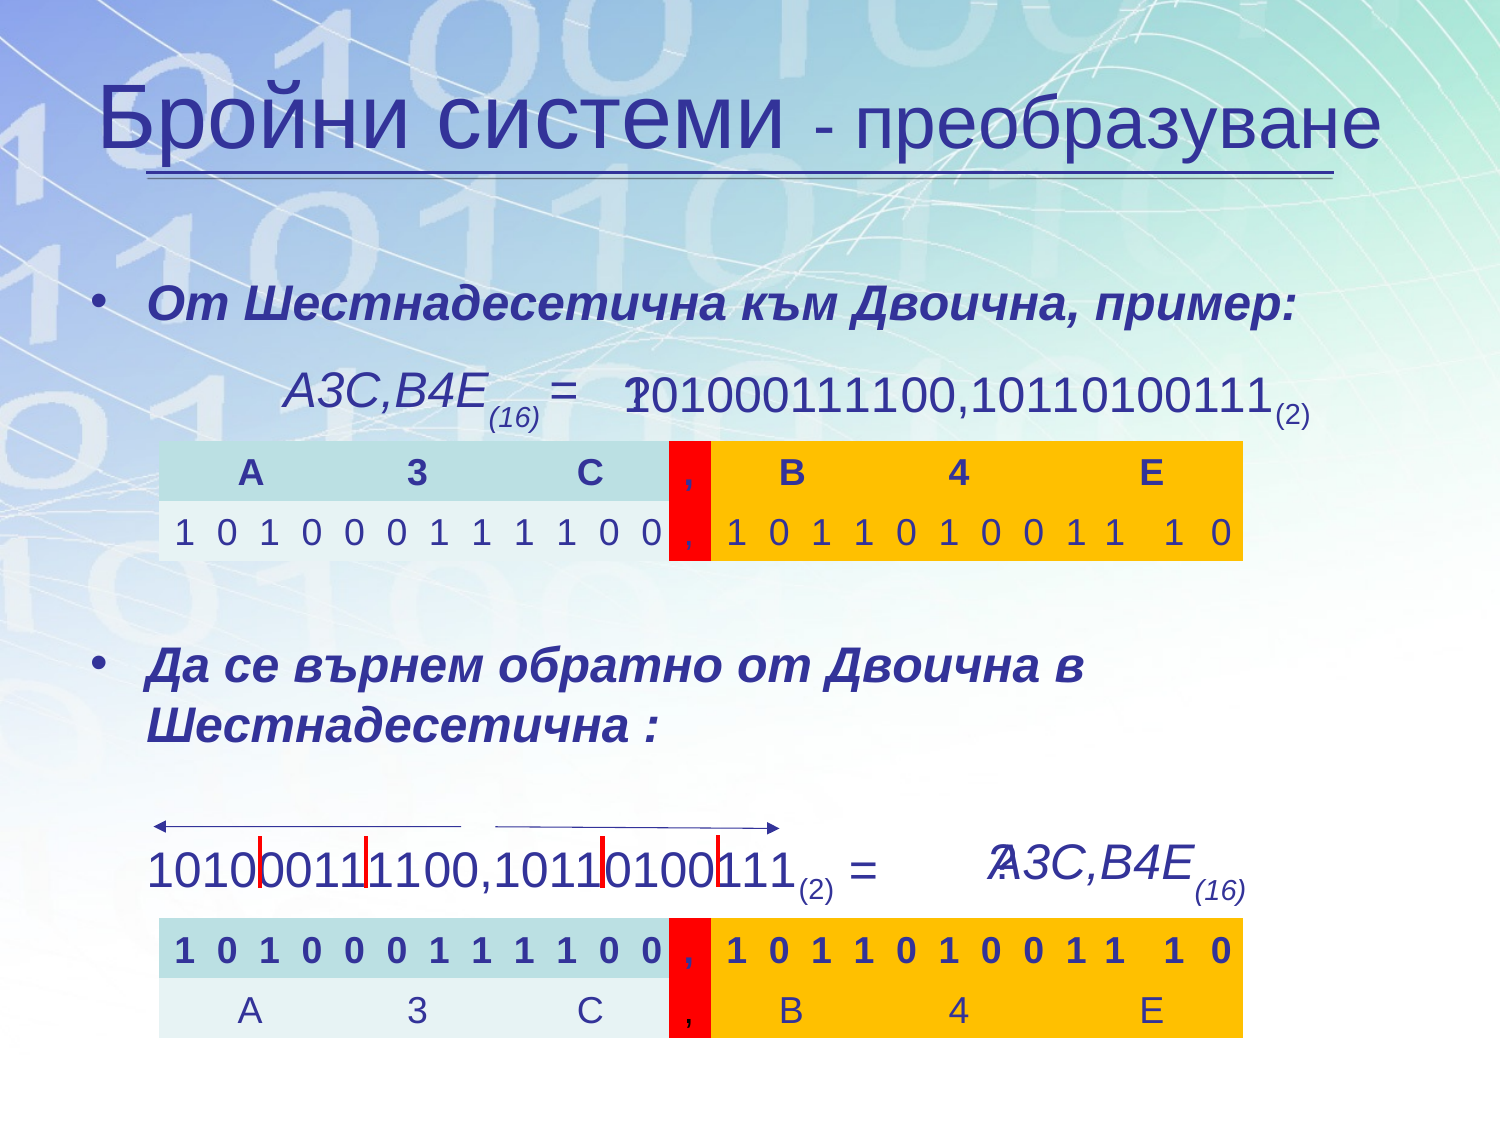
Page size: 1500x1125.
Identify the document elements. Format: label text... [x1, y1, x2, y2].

list От Шестнадесетична към Двоична, пример: Да се върнем обратно от Двоична в Шестнадесетична : 101000111100,10110100111(2) = [75, 262, 1426, 1059]
table_cell 1 [456, 501, 499, 561]
table_header 1 [1051, 918, 1089, 978]
table_header 0 [1196, 918, 1243, 978]
text_box 101000111100,10110100111(2) [608, 354, 1328, 439]
table_header 1 [541, 918, 584, 978]
table_header A [159, 441, 329, 501]
table_cell 4 [881, 978, 1051, 1038]
table_header 0 [966, 918, 1008, 978]
table_header 0 [626, 918, 669, 978]
table_header 1 [1148, 918, 1196, 978]
table_header 1 [499, 918, 541, 978]
table_header 1 [711, 918, 754, 978]
table_cell 1 [244, 501, 287, 561]
table_header 0 [584, 918, 626, 978]
table_header 0 [881, 918, 923, 978]
table_cell 0 [966, 501, 1008, 561]
table_cell , [669, 978, 711, 1038]
table_header 1 [1089, 918, 1148, 978]
table_cell B [711, 978, 881, 1038]
table_header 1 [456, 918, 499, 978]
table_header 0 [329, 918, 372, 978]
table_header 3 [329, 441, 499, 501]
table_cell 0 [372, 501, 414, 561]
table_cell , [669, 501, 711, 561]
table_cell 1 [414, 501, 456, 561]
table_header 1 [839, 918, 881, 978]
table_header C [499, 441, 669, 501]
picture [0, 0, 1500, 1125]
table_header 1 [414, 918, 456, 978]
table_cell 1 [1051, 501, 1089, 561]
table_header 1 [159, 918, 202, 978]
table_header 4 [881, 441, 1051, 501]
table_header 0 [287, 918, 329, 978]
table_cell 1 [1089, 501, 1148, 561]
table_cell 3 [329, 978, 499, 1038]
table_cell 0 [1008, 501, 1051, 561]
table_cell 1 [839, 501, 881, 561]
table_cell Е [1051, 978, 1243, 1038]
title Бройни системи - преобразуване [64, 30, 1415, 192]
table_header B [711, 441, 881, 501]
table_cell 0 [584, 501, 626, 561]
table_cell A [159, 978, 329, 1038]
table_cell 0 [202, 501, 244, 561]
table_cell 0 [287, 501, 329, 561]
table_cell 0 [881, 501, 923, 561]
table_header , [669, 441, 711, 501]
table_cell C [499, 978, 669, 1038]
table_cell 1 [541, 501, 584, 561]
table_cell 0 [626, 501, 669, 561]
table_cell 0 [329, 501, 372, 561]
table_cell 1 [711, 501, 754, 561]
table_header 0 [754, 918, 796, 978]
table_header , [669, 918, 711, 978]
text_box A3C,B4Е(16) = [268, 350, 624, 441]
table_header 1 [923, 918, 966, 978]
table_header 0 [202, 918, 244, 978]
table_header Е [1051, 441, 1243, 501]
table_cell 0 [754, 501, 796, 561]
table_cell 1 [796, 501, 839, 561]
table_cell 0 [1196, 501, 1243, 561]
table_header 0 [1008, 918, 1051, 978]
table_header 0 [372, 918, 414, 978]
table_cell 1 [499, 501, 541, 561]
table_header 1 [796, 918, 839, 978]
table_cell 1 [1148, 501, 1196, 561]
table_header 1 [244, 918, 287, 978]
text_box A3C,B4Е(16) [974, 822, 1294, 914]
table_cell 1 [159, 501, 202, 561]
table_cell 1 [923, 501, 966, 561]
